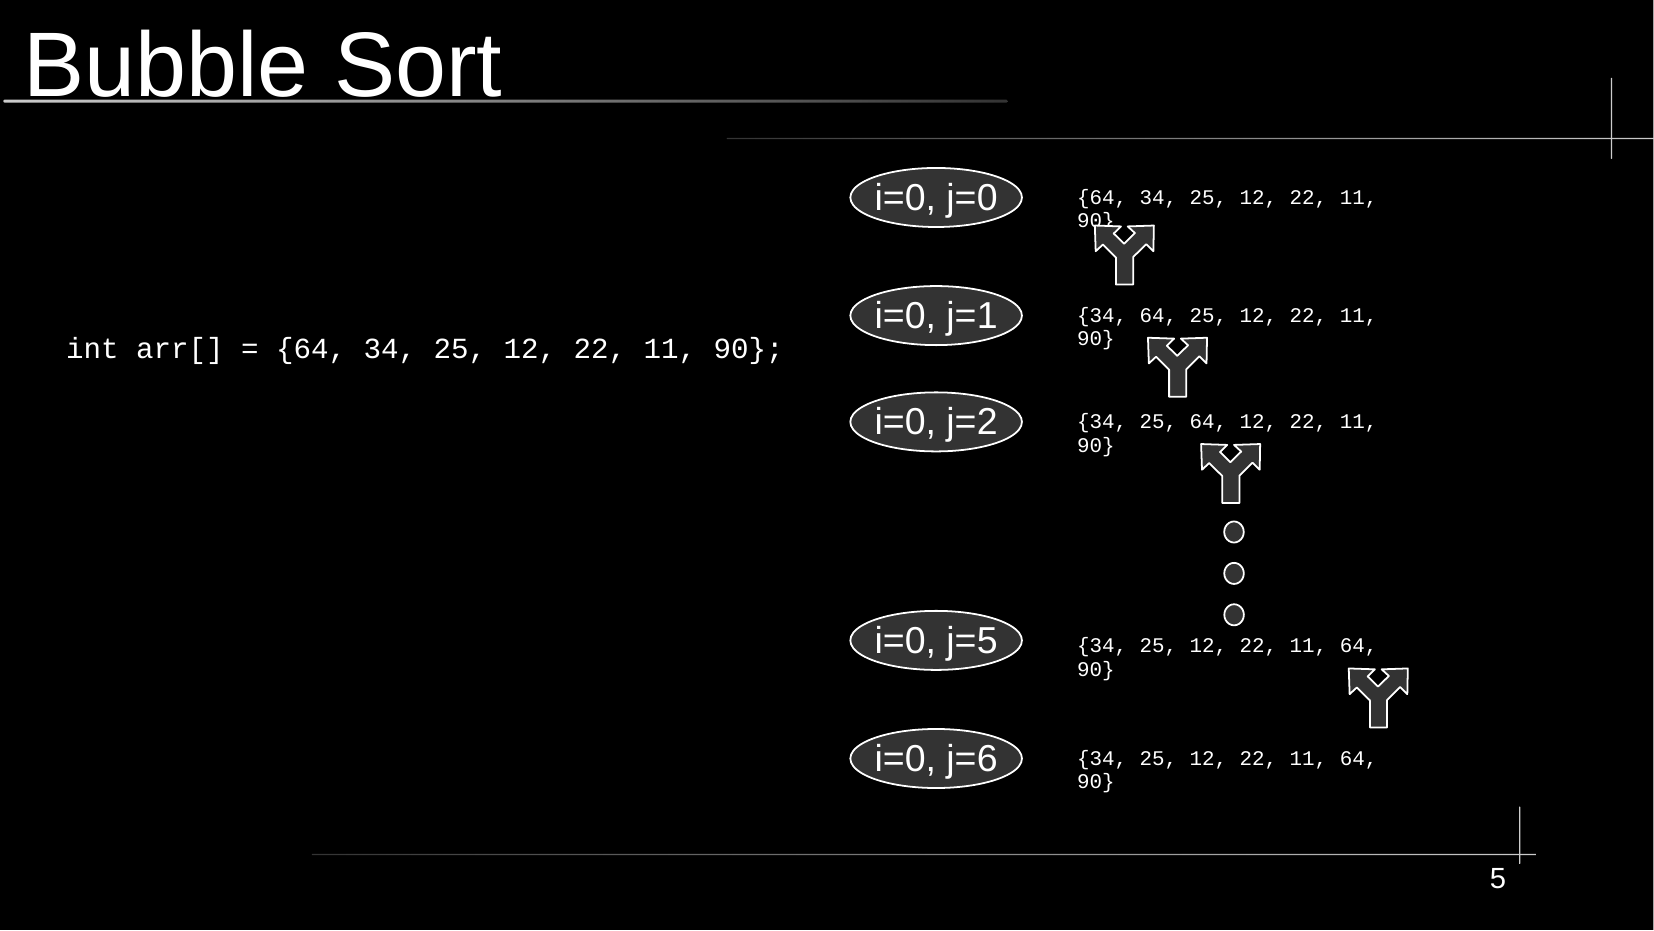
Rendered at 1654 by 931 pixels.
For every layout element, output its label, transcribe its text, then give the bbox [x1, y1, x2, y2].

text_box [1094, 225, 1154, 285]
text_box int arr[] = {64, 34, 25, 12, 22, 11, 90}; [51, 327, 802, 451]
text_box i=0, j=5 [850, 610, 1022, 670]
text_box [1224, 521, 1244, 543]
text_box [1201, 444, 1261, 504]
text_box [1224, 562, 1244, 584]
text_box {34, 25, 64, 12, 22, 11, 90} [1062, 403, 1441, 443]
text_box [1348, 668, 1408, 728]
text_box [1224, 604, 1244, 626]
text_box i=0, j=2 [850, 392, 1022, 452]
text_box i=0, j=0 [850, 167, 1022, 228]
text_box {64, 34, 25, 12, 22, 11, 90} [1062, 179, 1441, 218]
title Bubble Sort [23, 11, 1589, 119]
text_box {34, 25, 12, 22, 11, 64, 90} [1062, 740, 1441, 779]
text_box {34, 25, 12, 22, 11, 64, 90} [1062, 628, 1441, 667]
text_box [1147, 337, 1208, 397]
text_box {34, 64, 25, 12, 22, 11, 90} [1062, 297, 1441, 336]
text_box i=0, j=1 [850, 286, 1022, 346]
text_box i=0, j=6 [850, 728, 1022, 789]
